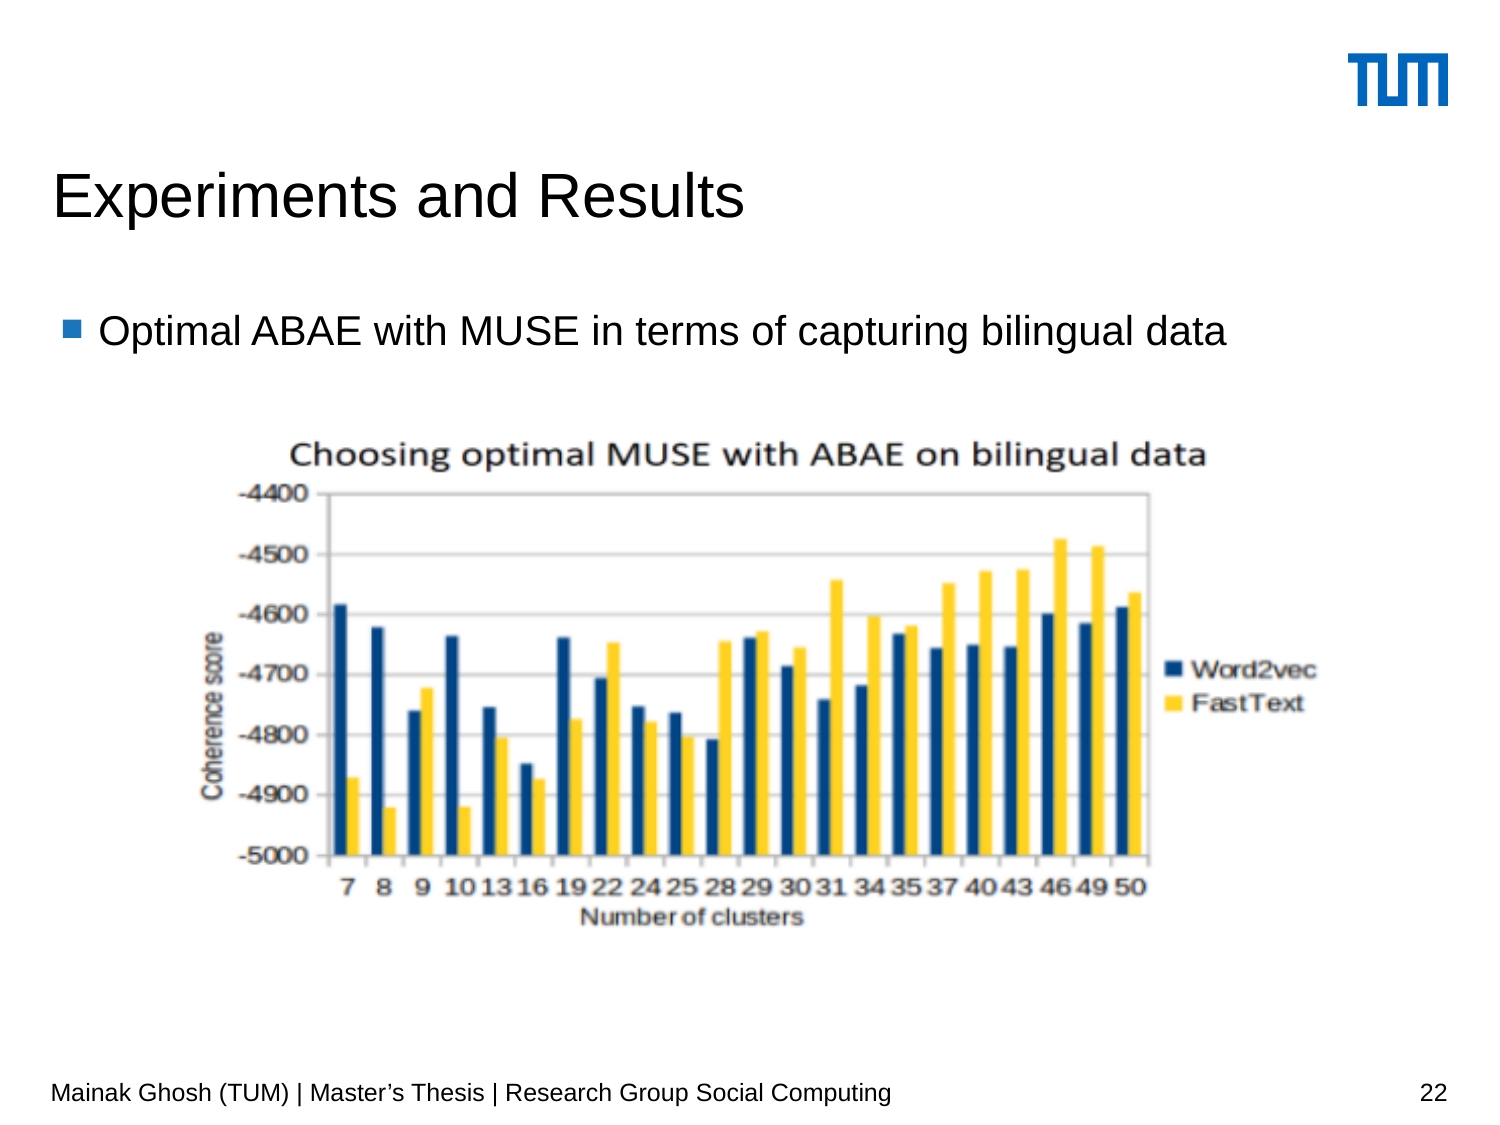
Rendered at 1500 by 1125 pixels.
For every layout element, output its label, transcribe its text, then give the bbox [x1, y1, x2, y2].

title Experiments and Results [52, 163, 1449, 231]
text_box Optimal ABAE with MUSE in terms of capturing bilingual data [48, 299, 1369, 362]
text_box Mainak Ghosh (TUM) | Master’s Thesis | Research Group Social Computing [50, 1061, 1112, 1122]
slide_number <number> [1112, 1061, 1448, 1122]
picture [176, 434, 1334, 948]
